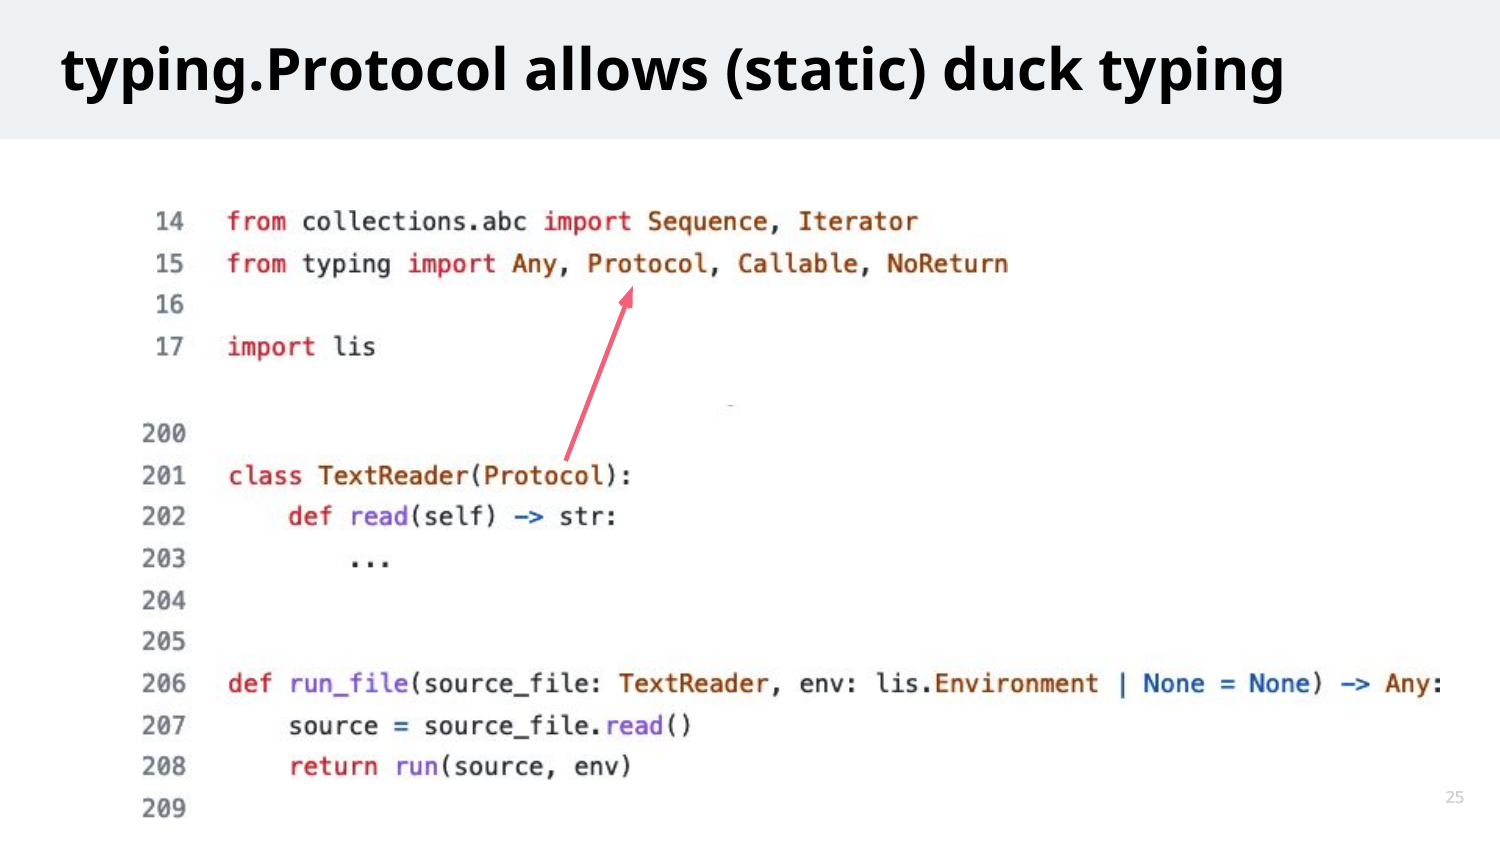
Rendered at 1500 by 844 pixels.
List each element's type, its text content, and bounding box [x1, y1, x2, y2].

text_box [0, 139, 1500, 844]
picture [157, 210, 1008, 362]
text_box [1, 1, 1499, 138]
text_box typing.Protocol allows (static) duck typing [60, 28, 1287, 108]
text_box 25 [1445, 785, 1465, 809]
picture [142, 405, 1440, 819]
